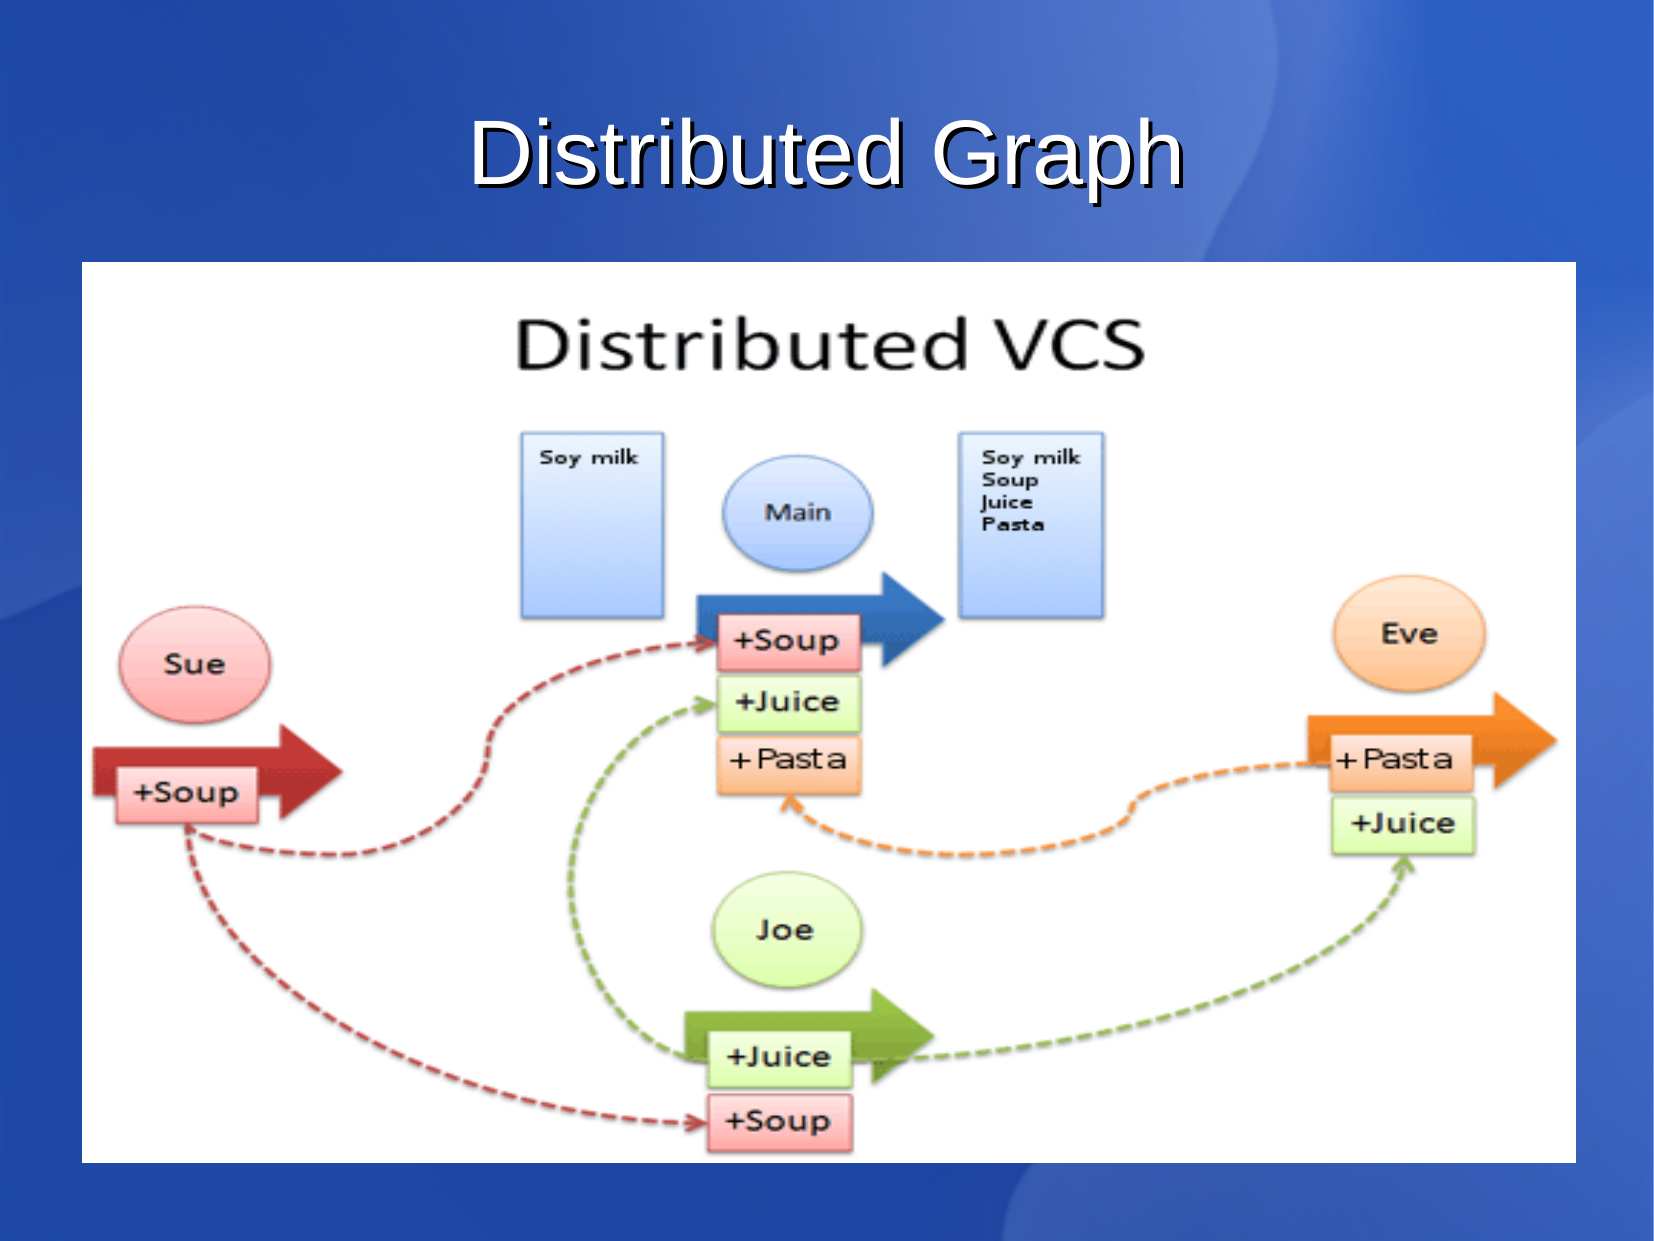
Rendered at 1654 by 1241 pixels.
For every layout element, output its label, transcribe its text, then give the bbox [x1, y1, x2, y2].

picture [0, 0, 1654, 1241]
title Distributed Graph [82, 49, 1571, 257]
